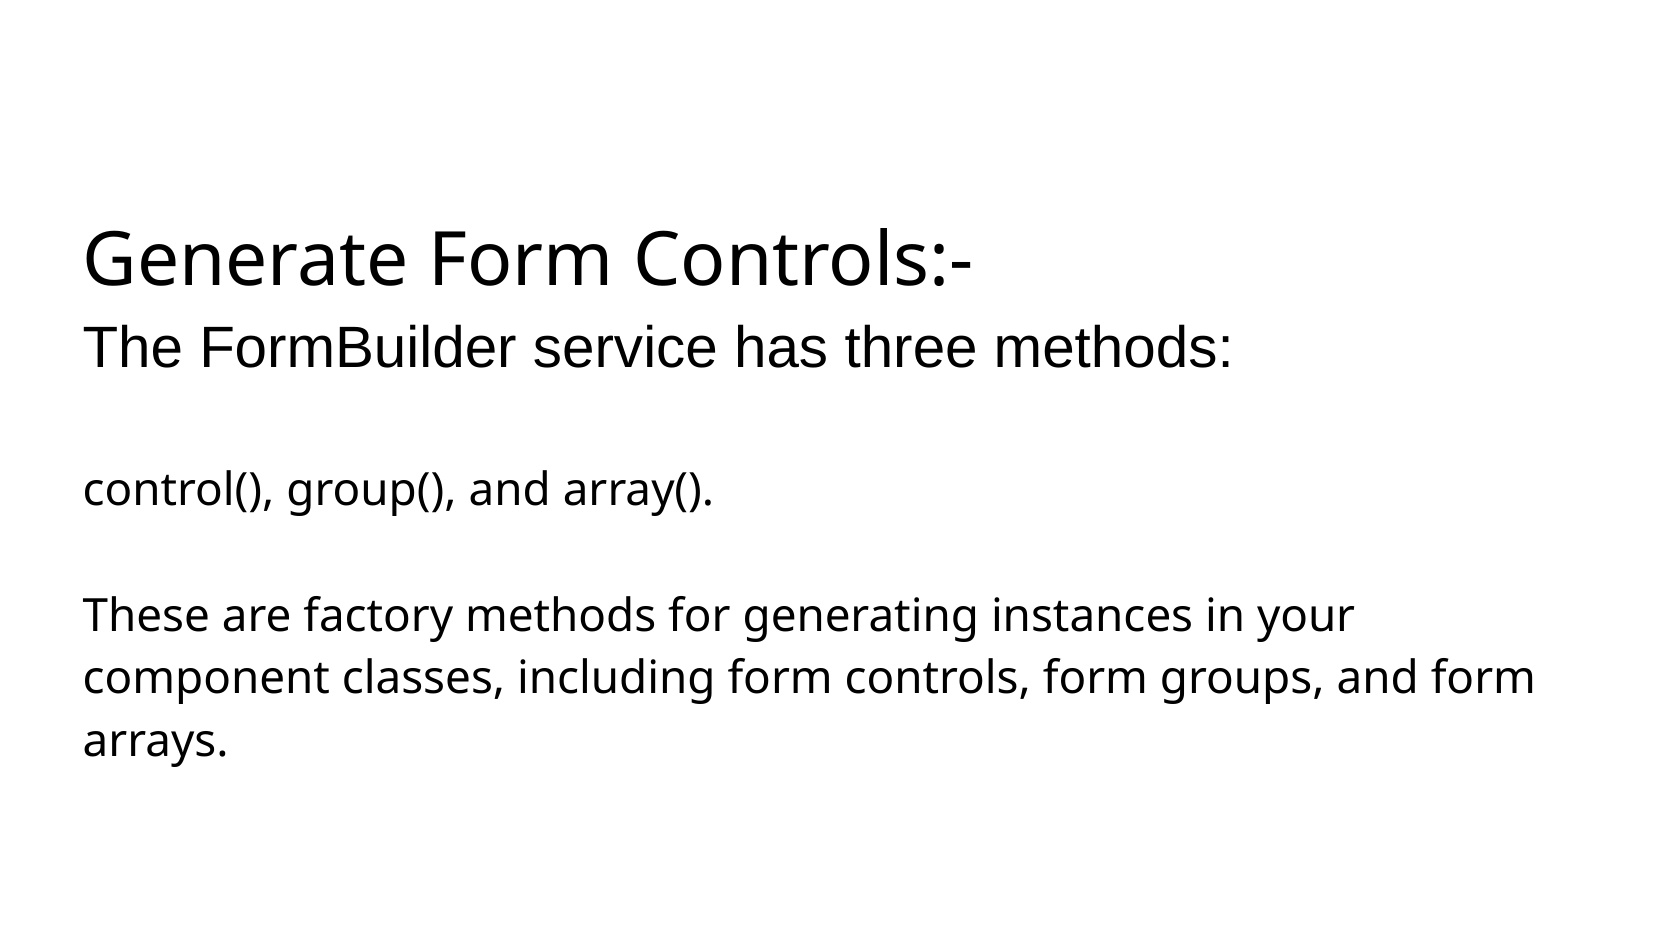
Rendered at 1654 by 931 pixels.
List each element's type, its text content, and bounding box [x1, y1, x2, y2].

subtitle Generate Form Controls:- The FormBuilder service has three methods: control(), group(), and array(). These are factory methods for generating instances in your component classes, including form controls, form groups, and form arrays. [82, 217, 1571, 758]
